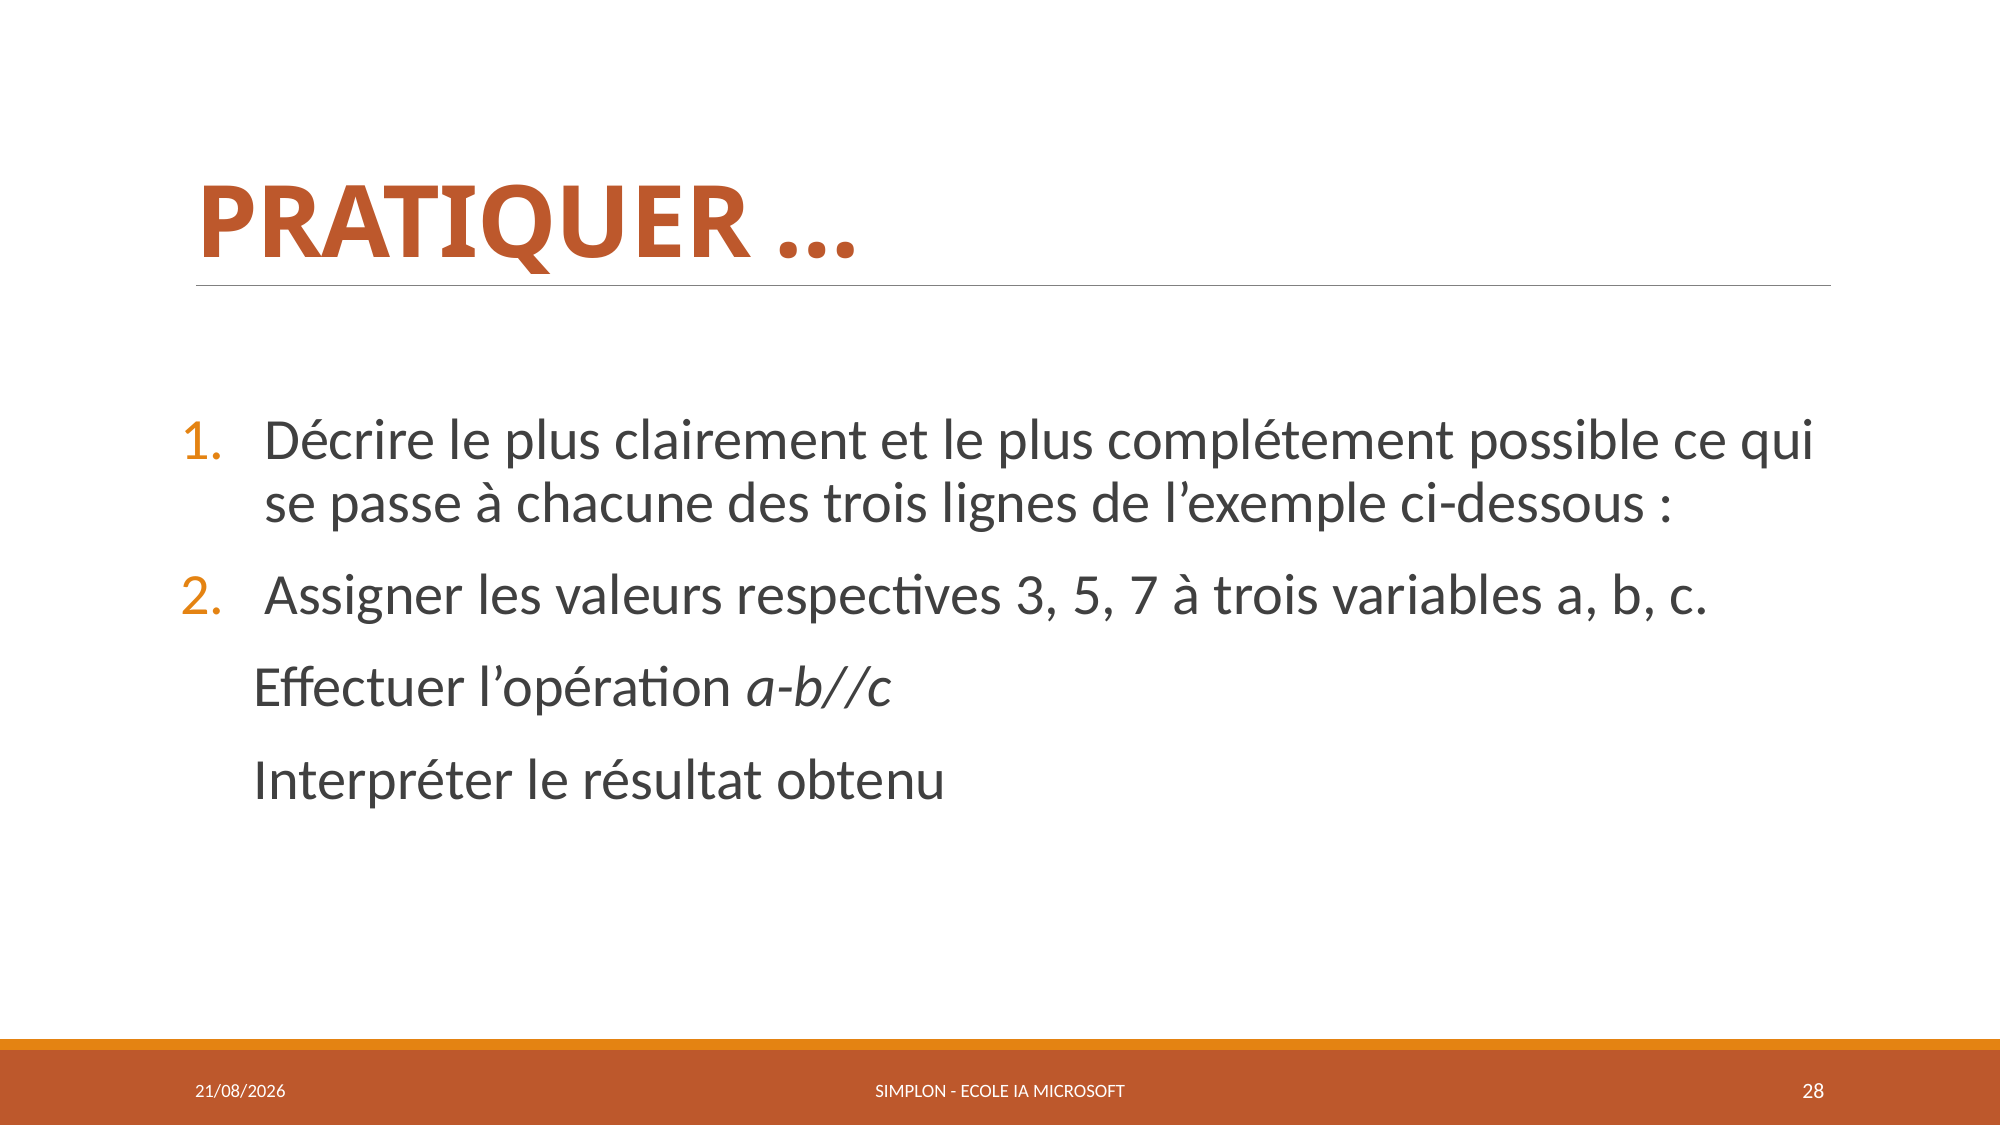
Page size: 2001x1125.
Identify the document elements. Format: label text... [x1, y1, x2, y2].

title PRATIQUER … [180, 47, 1830, 285]
slide_number <numéro> [1624, 1059, 1840, 1120]
list Décrire le plus clairement et le plus complétement possible ce qui se passe à chacune des trois lignes de l’exemple ci-dessous : Assigner les valeurs respectives 3, 5, 7 à trois variables a, b, c. Effectuer l’opération a-b//c Interpréter le résultat obtenu [180, 302, 1830, 976]
slide_number 16/01/2020 [180, 1059, 586, 1120]
footer Simplon - Ecole IA Microsoft [604, 1059, 1396, 1120]
